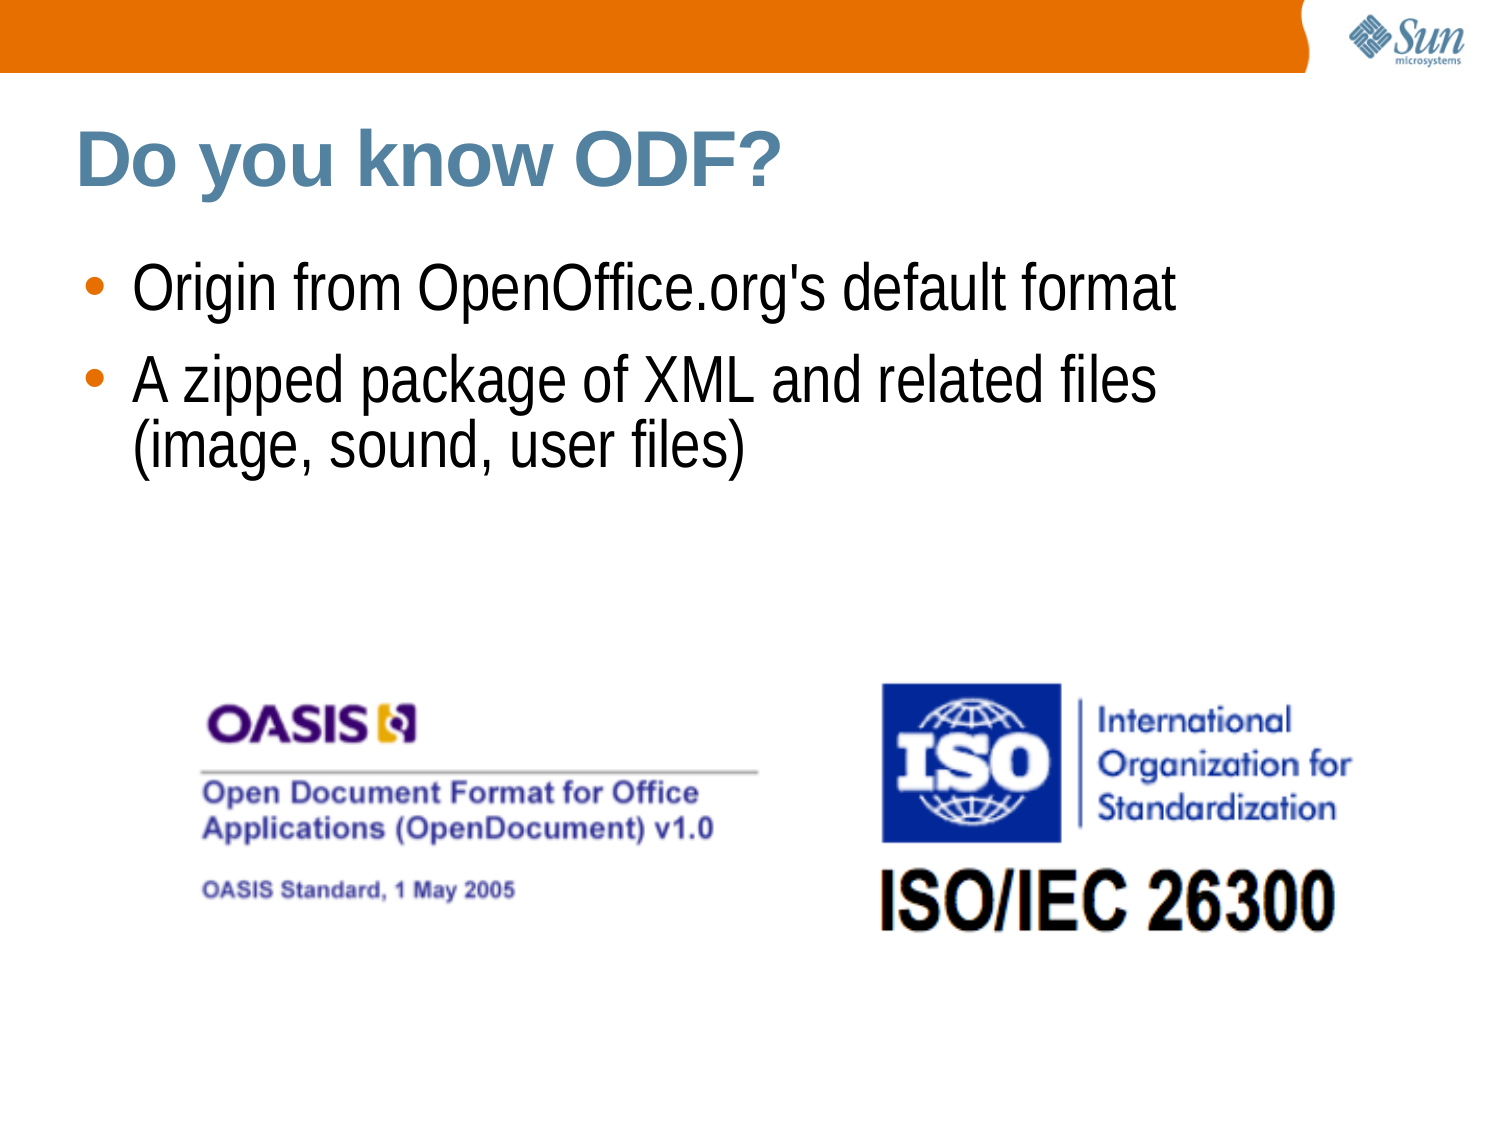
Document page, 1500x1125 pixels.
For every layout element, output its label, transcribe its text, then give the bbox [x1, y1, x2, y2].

list Origin from OpenOffice.org's default format A zipped package of XML and related files (image, sound, user files) [64, 258, 1401, 1062]
picture [128, 630, 1385, 975]
title Do you know ODF? [75, 123, 1437, 227]
picture [0, 0, 1500, 73]
